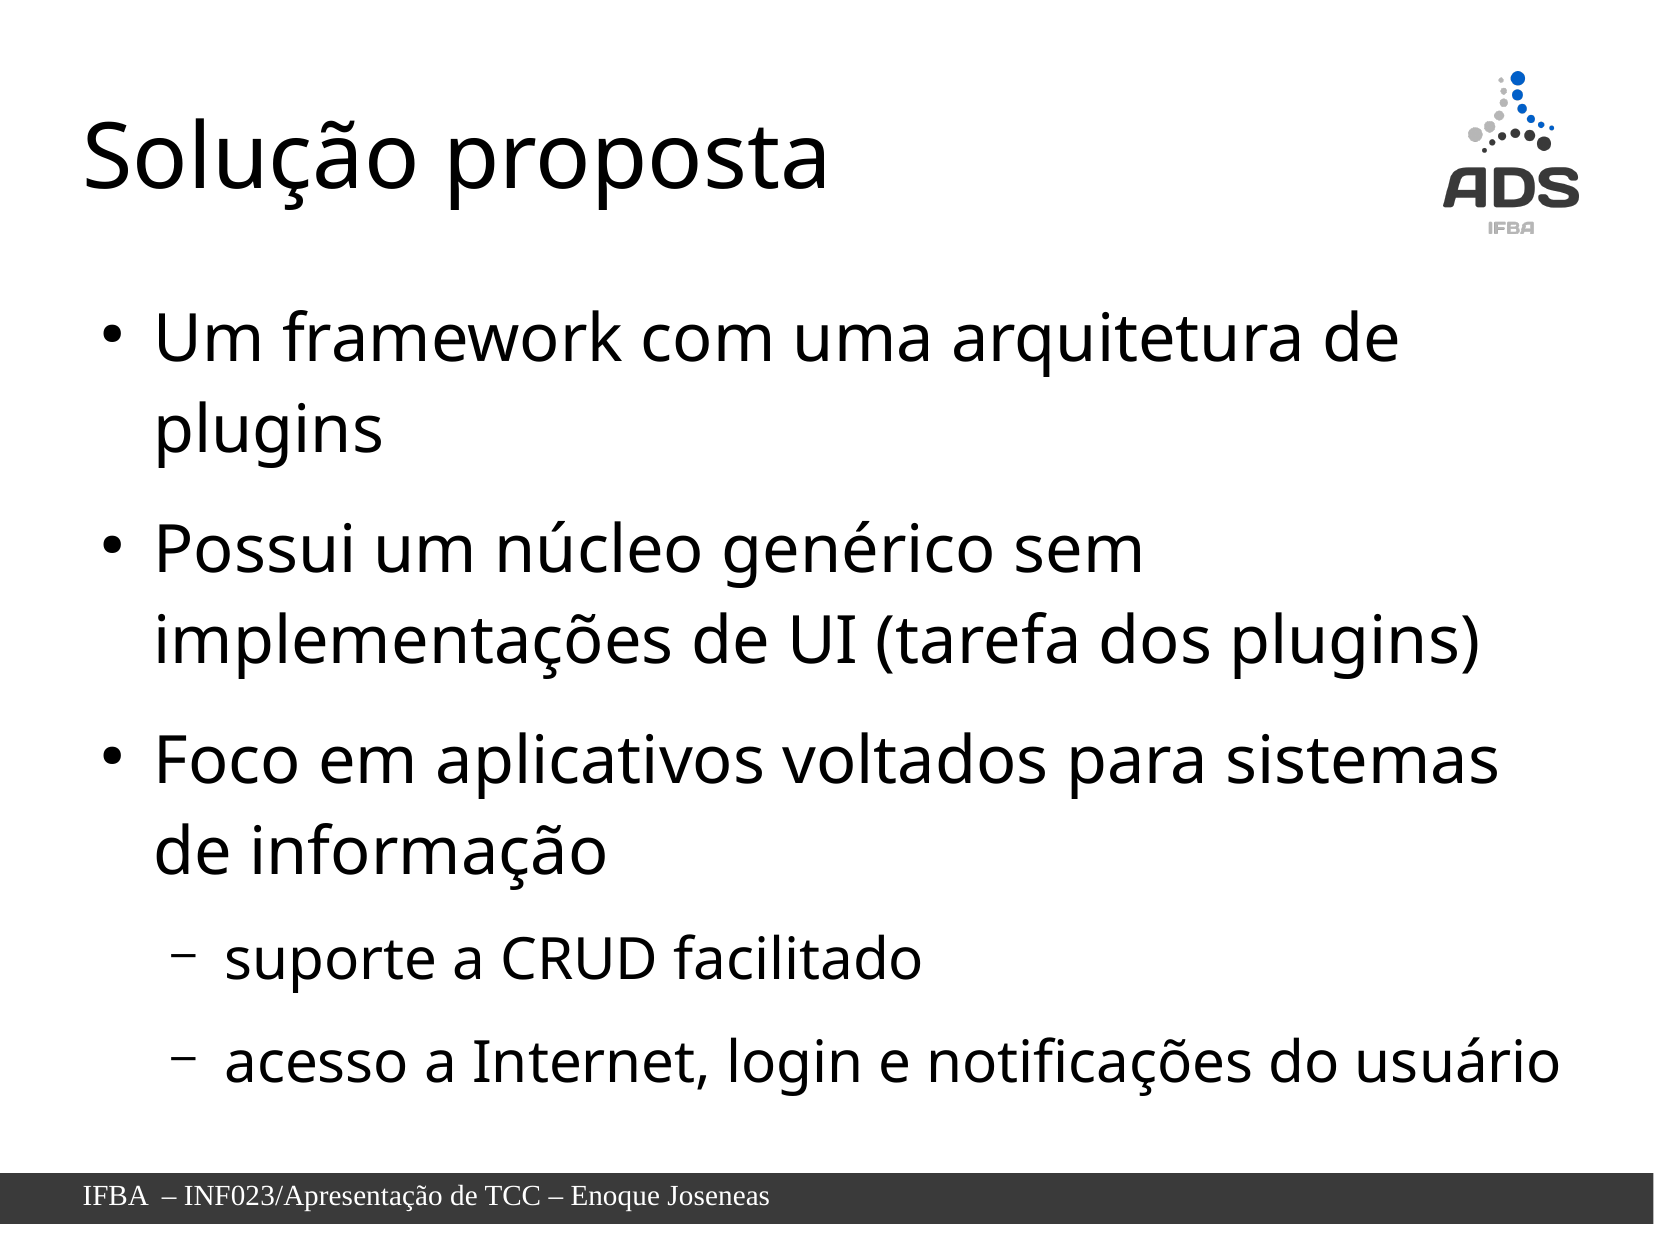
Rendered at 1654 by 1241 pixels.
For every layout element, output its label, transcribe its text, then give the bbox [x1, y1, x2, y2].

list Um framework com uma arquitetura de plugins Possui um núcleo genérico sem implementações de UI (tarefa dos plugins) Foco em aplicativos voltados para sistemas de informação suporte a CRUD facilitado acesso a Internet, login e notificações do usuário [82, 290, 1571, 1156]
picture [1443, 71, 1579, 234]
title Solução proposta [82, 49, 1426, 257]
